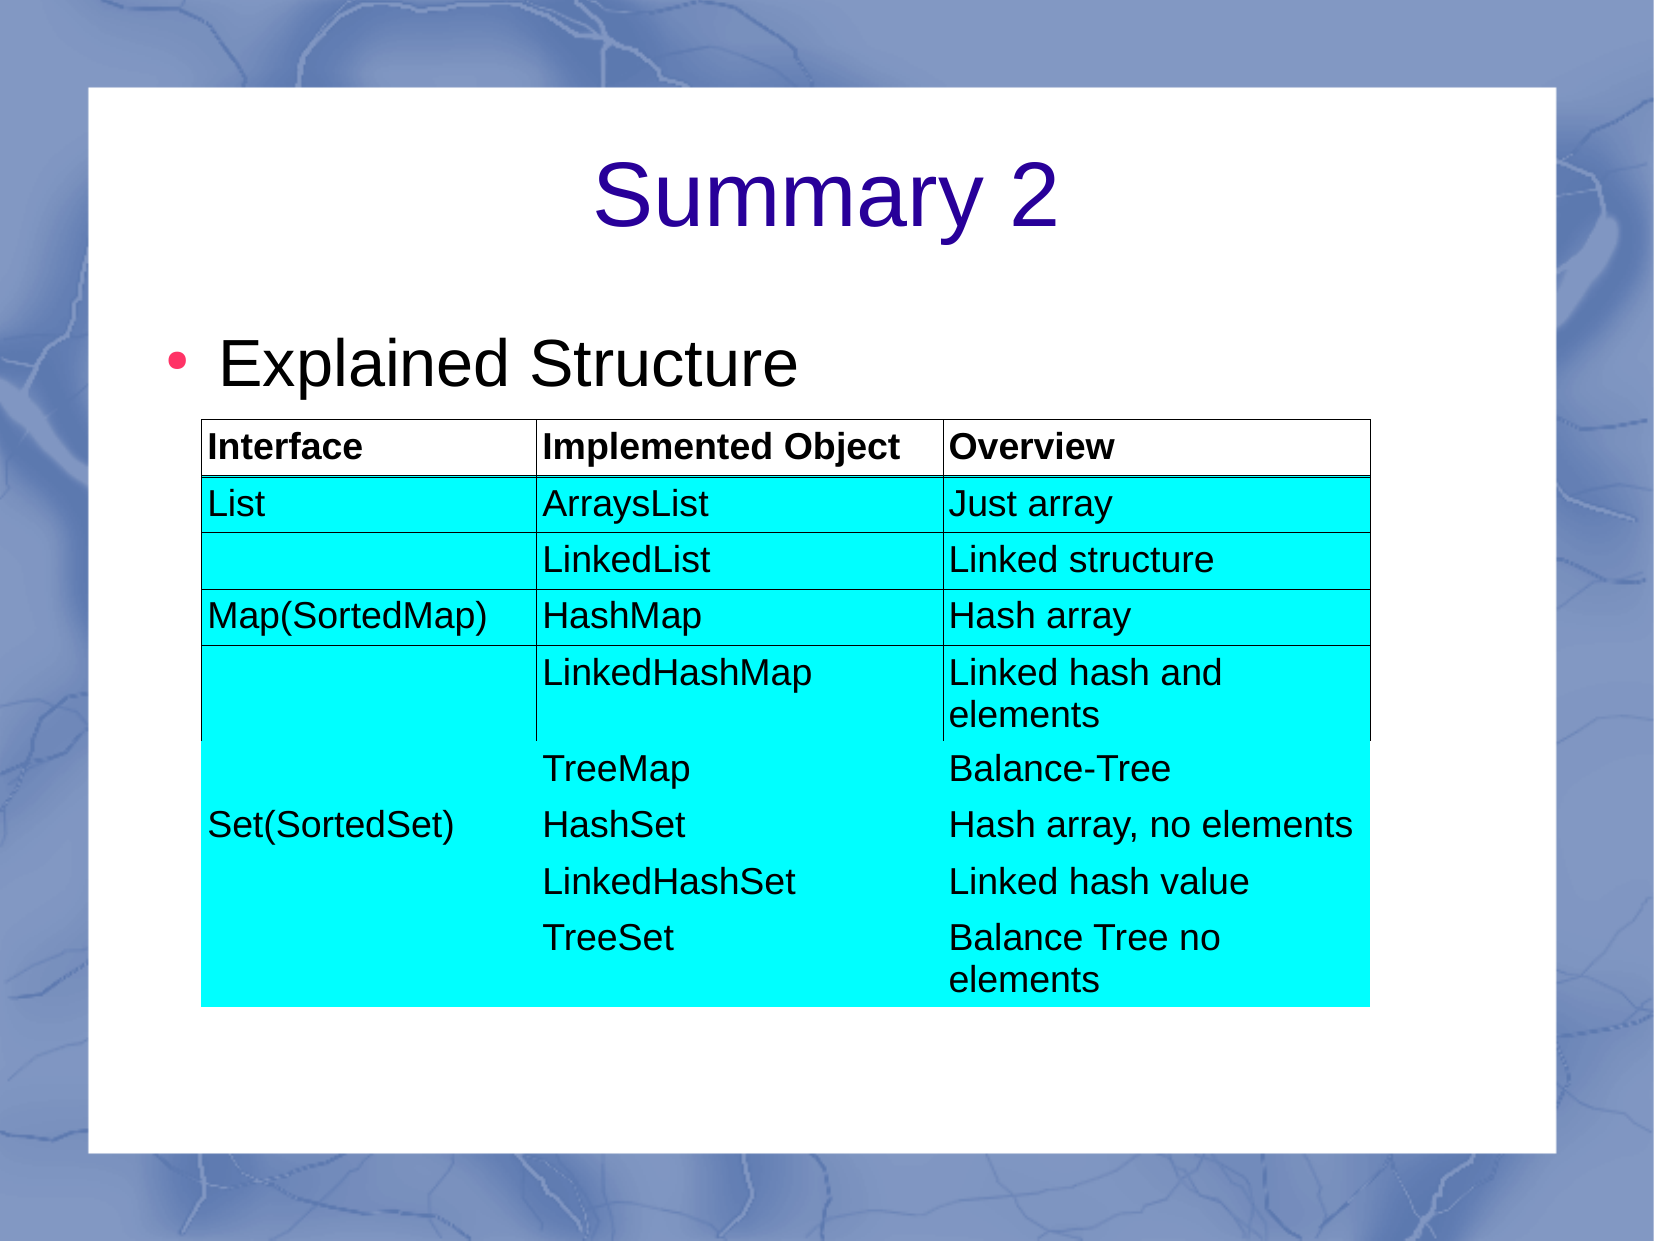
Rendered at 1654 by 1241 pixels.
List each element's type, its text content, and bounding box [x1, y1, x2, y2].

title Summary 2 [118, 98, 1536, 291]
table_cell Just array [944, 478, 1370, 532]
table_cell LinkedHashMap [537, 646, 943, 741]
table_cell TreeMap [536, 741, 943, 798]
table_cell HashSet [536, 798, 943, 854]
table_cell HashMap [537, 590, 943, 645]
table_cell LinkedList [537, 533, 943, 589]
table_header Interface [202, 420, 536, 475]
table_header Implemented Object [537, 420, 943, 475]
table_cell Linked hash value [943, 854, 1370, 911]
table_cell [202, 646, 536, 741]
table_cell Linked hash and elements [944, 646, 1370, 741]
list Explained Structure [147, 325, 1506, 996]
table_header Overview [944, 420, 1370, 475]
table_cell ArraysList [537, 478, 943, 532]
table_cell Hash array, no elements [943, 798, 1370, 854]
table_cell Balance Tree no elements [943, 911, 1370, 1007]
table_cell Linked structure [944, 533, 1370, 589]
table_cell LinkedHashSet [536, 854, 943, 911]
table_cell Hash array [944, 590, 1370, 645]
table_cell [201, 741, 536, 798]
table_cell TreeSet [536, 911, 943, 1007]
table_cell Set(SortedSet) [201, 798, 536, 854]
table_cell [201, 911, 536, 1007]
table_cell [202, 533, 536, 589]
table_cell [201, 854, 536, 911]
table_cell Balance-Tree [943, 741, 1370, 798]
picture [0, 0, 1654, 1241]
table_cell List [202, 478, 536, 532]
table_cell Map(SortedMap) [202, 590, 536, 645]
